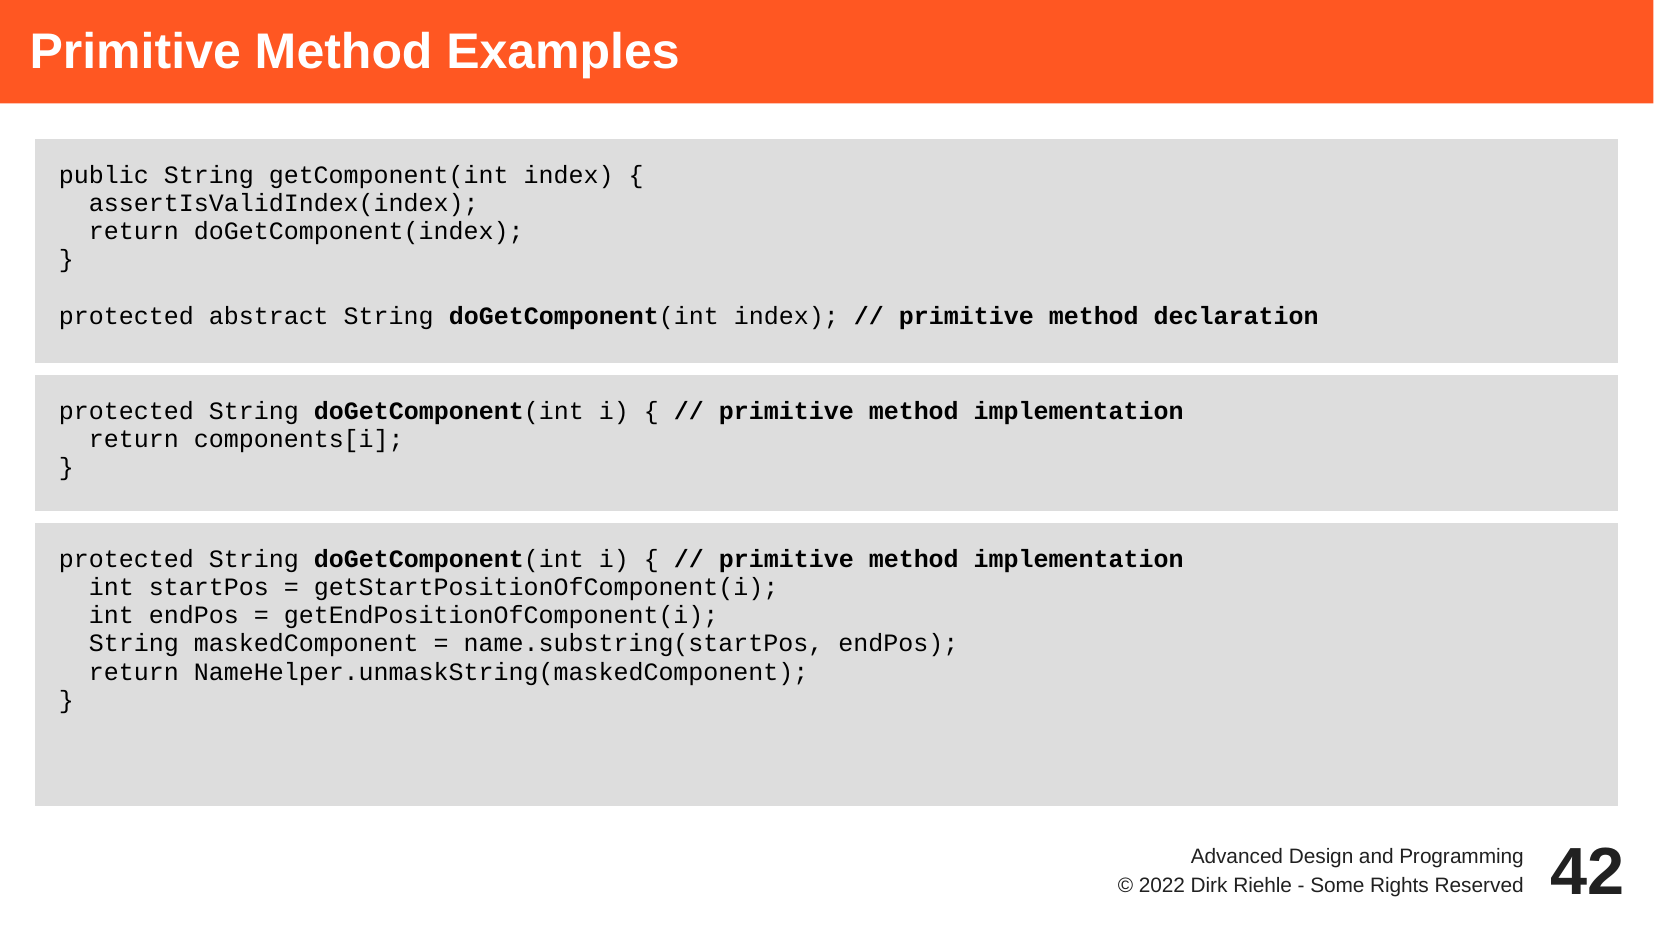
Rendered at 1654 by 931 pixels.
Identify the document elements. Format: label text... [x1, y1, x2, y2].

list protected String doGetComponent(int i) { // primitive method implementation int startPos = getStartPositionOfComponent(i); int endPos = getEndPositionOfComponent(i); String maskedComponent = name.substring(startPos, endPos); return NameHelper.unmaskString(maskedComponent); } [29, 516, 1625, 813]
title Primitive Method Examples [0, 0, 1654, 104]
list protected String doGetComponent(int i) { // primitive method implementation return components[i]; } [29, 369, 1625, 511]
list public String getComponent(int index) { assertIsValidIndex(index); return doGetComponent(index); } protected abstract String doGetComponent(int index); // primitive method declaration [29, 132, 1625, 363]
